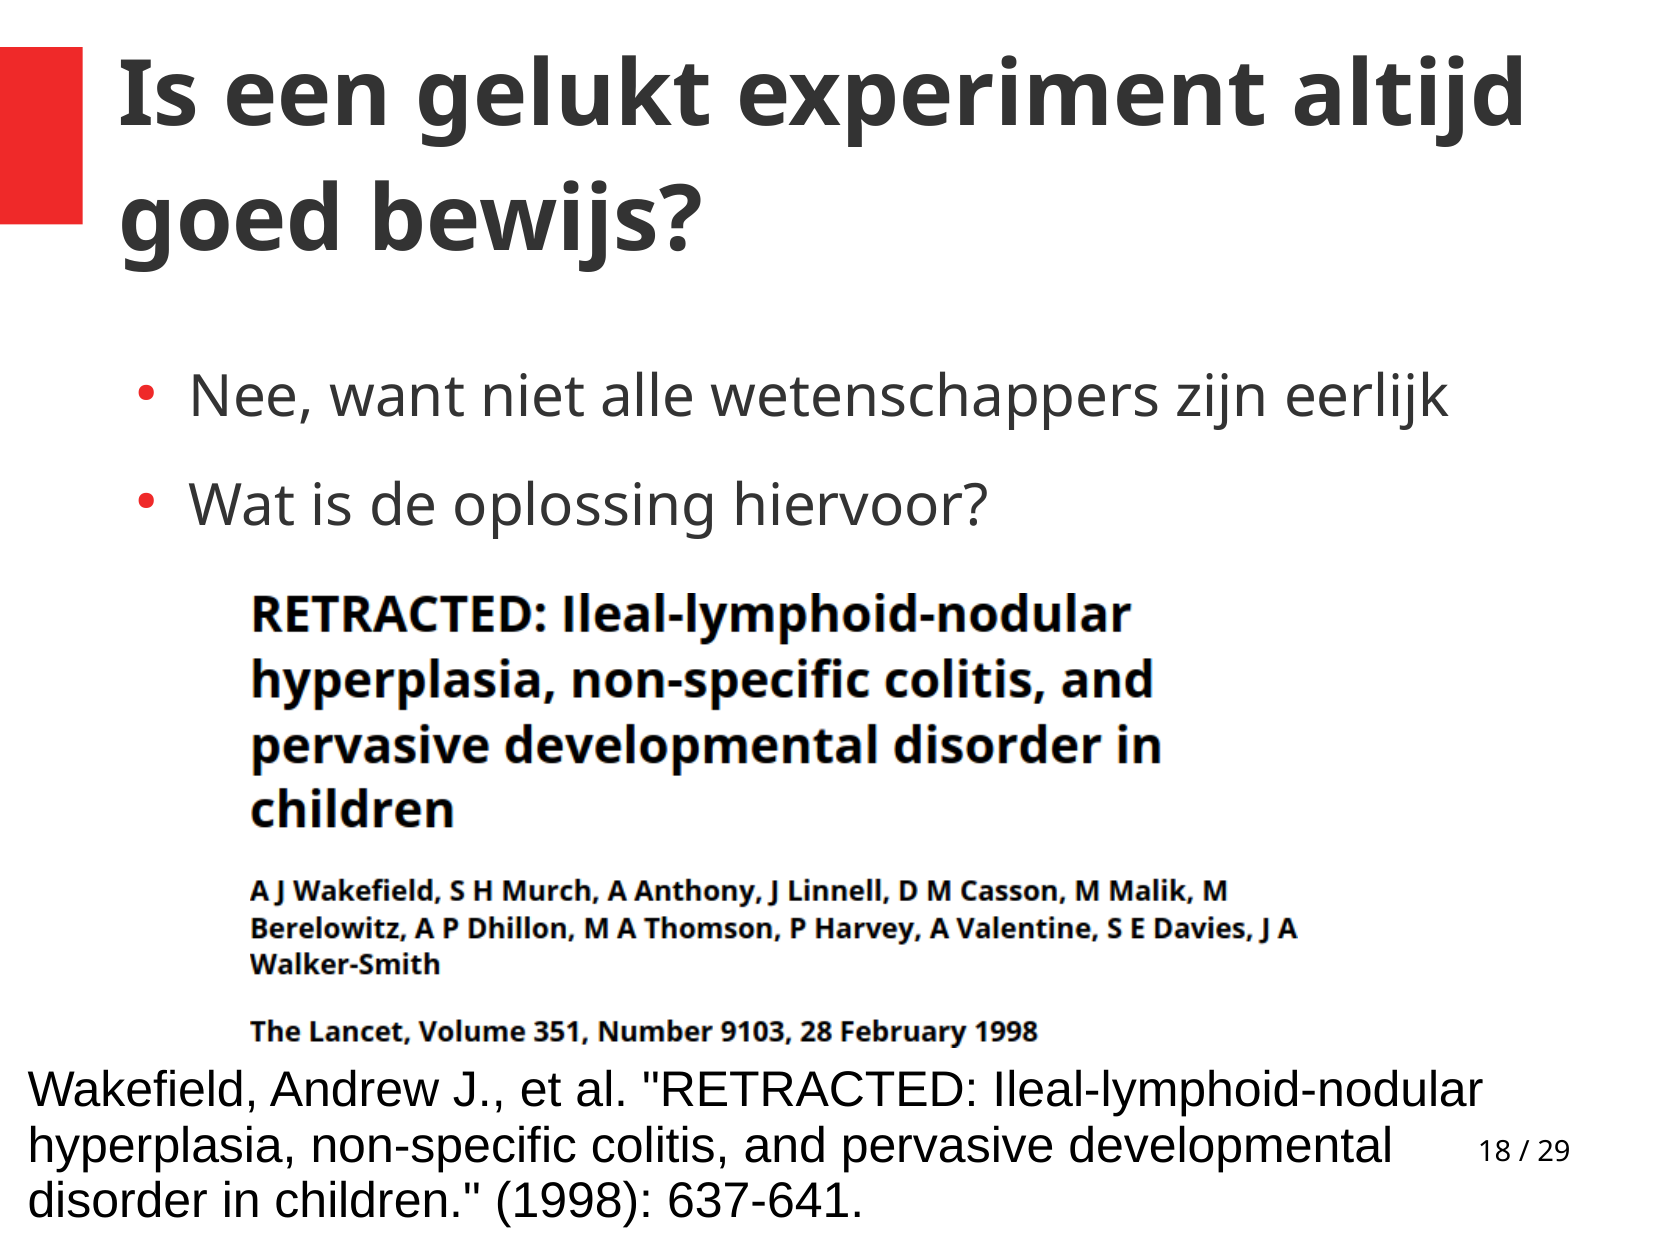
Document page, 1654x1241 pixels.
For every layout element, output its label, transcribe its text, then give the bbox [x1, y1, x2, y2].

list Nee, want niet alle wetenschappers zijn eerlijk Wat is de oplossing hiervoor? [118, 354, 1536, 1053]
text_box Wakefield, Andrew J., et al. "RETRACTED: Ileal-lymphoid-nodular hyperplasia, non-specific colitis, and pervasive developmental disorder in children." (1998): 637-641. [12, 1053, 1588, 1241]
picture [250, 593, 1298, 1048]
title Is een gelukt experiment altijd goed bewijs? [118, 27, 1571, 278]
